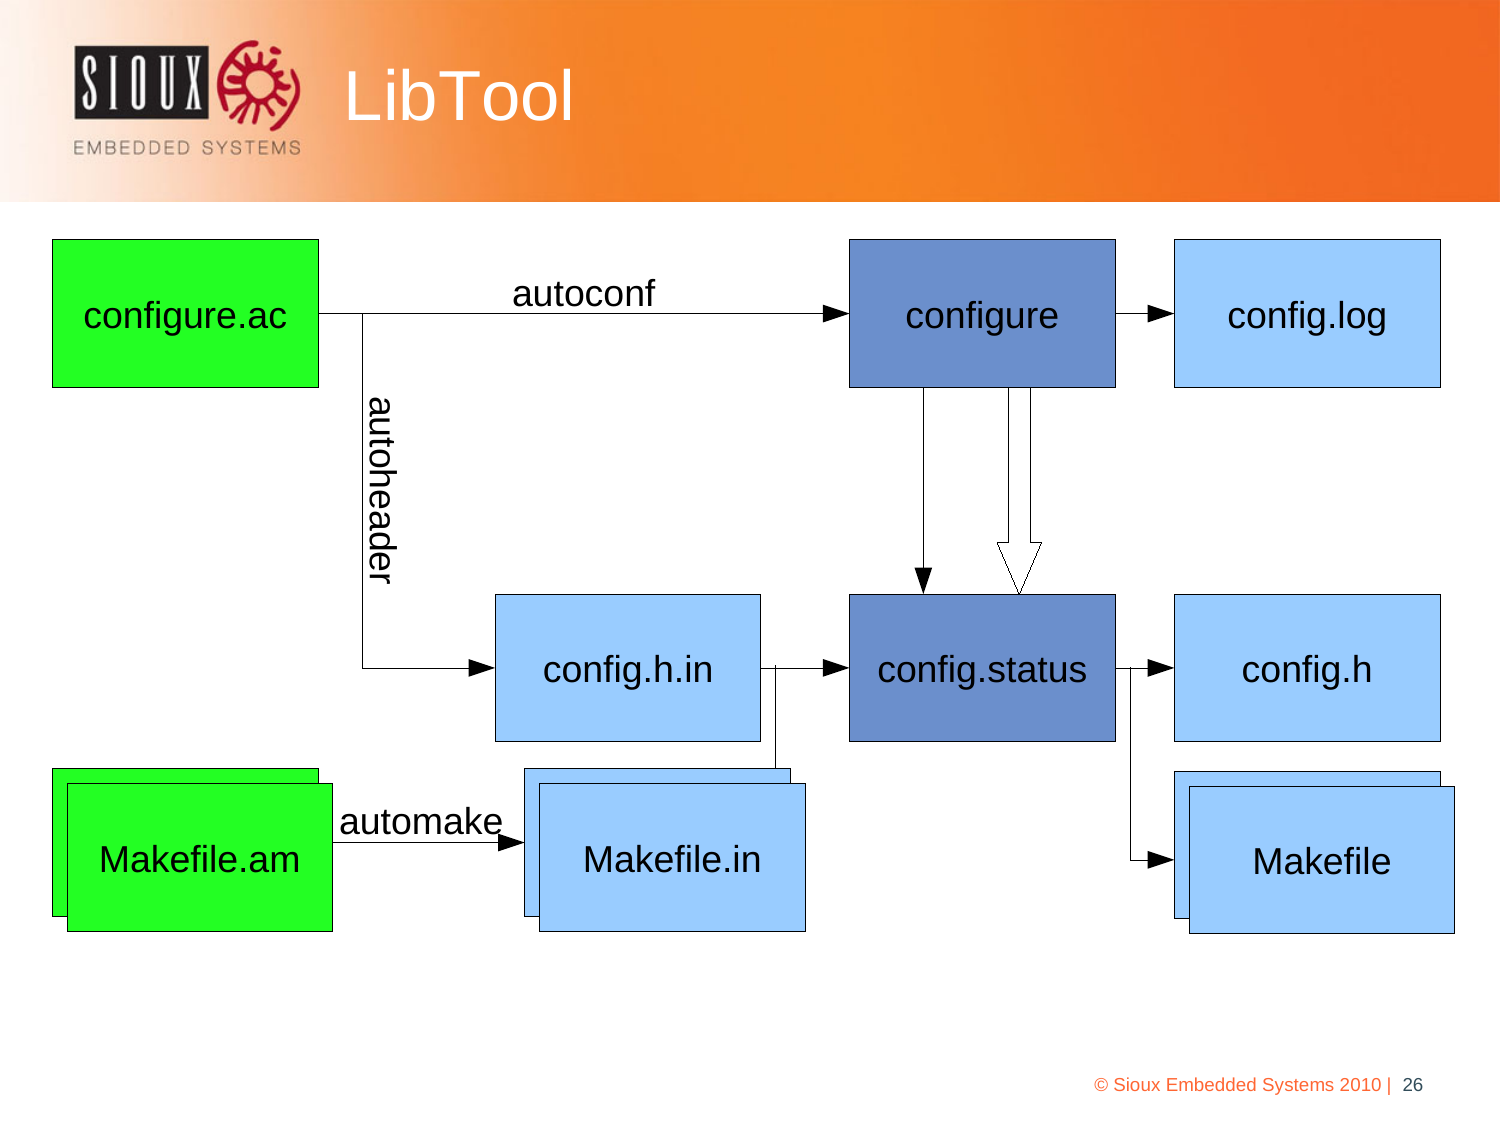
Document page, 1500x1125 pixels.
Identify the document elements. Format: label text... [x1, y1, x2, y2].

text_box Makefile [1189, 786, 1455, 934]
text_box config.status [849, 594, 1116, 742]
text_box configure.ac [52, 239, 319, 388]
text_box config.h.in [495, 594, 761, 742]
text_box Makefile [1174, 771, 1441, 919]
title LibTool [329, 37, 1424, 163]
text_box Makefile.in [524, 768, 791, 917]
text_box config.h [1174, 594, 1441, 742]
text_box config.log [1174, 239, 1441, 388]
text_box Makefile.am [67, 783, 333, 932]
text_box Makefile.am [52, 768, 319, 917]
text_box Makefile.in [539, 783, 806, 932]
picture [0, 0, 1500, 202]
text_box configure [849, 239, 1116, 388]
